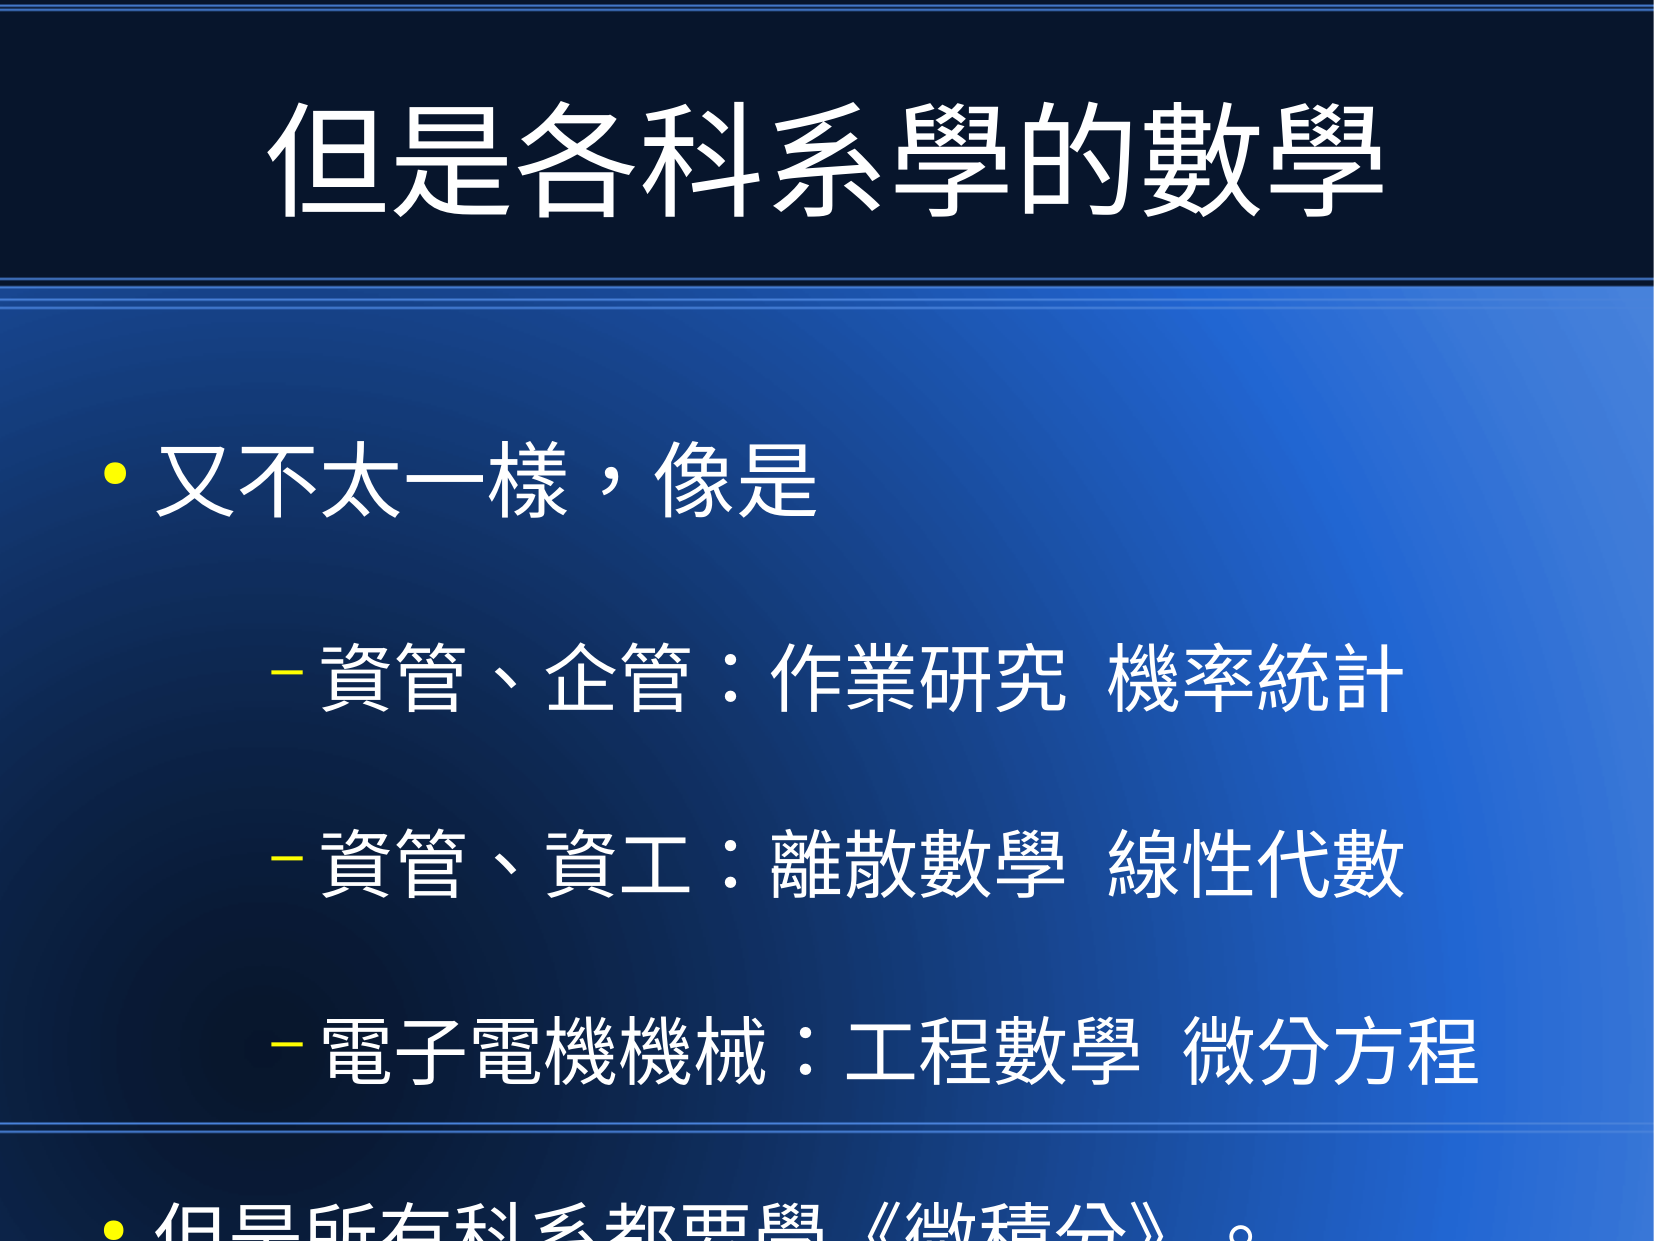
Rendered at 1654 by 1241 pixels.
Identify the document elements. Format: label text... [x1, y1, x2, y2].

list 又不太一樣，像是 資管、企管：作業研究 機率統計 資管、資工：離散數學 線性代數 電子電機機械：工程數學 微分方程 但是所有科系都要學《微積分》。 [82, 355, 1571, 1241]
picture [0, 0, 1654, 1241]
title 但是各科系學的數學 [82, 49, 1571, 257]
